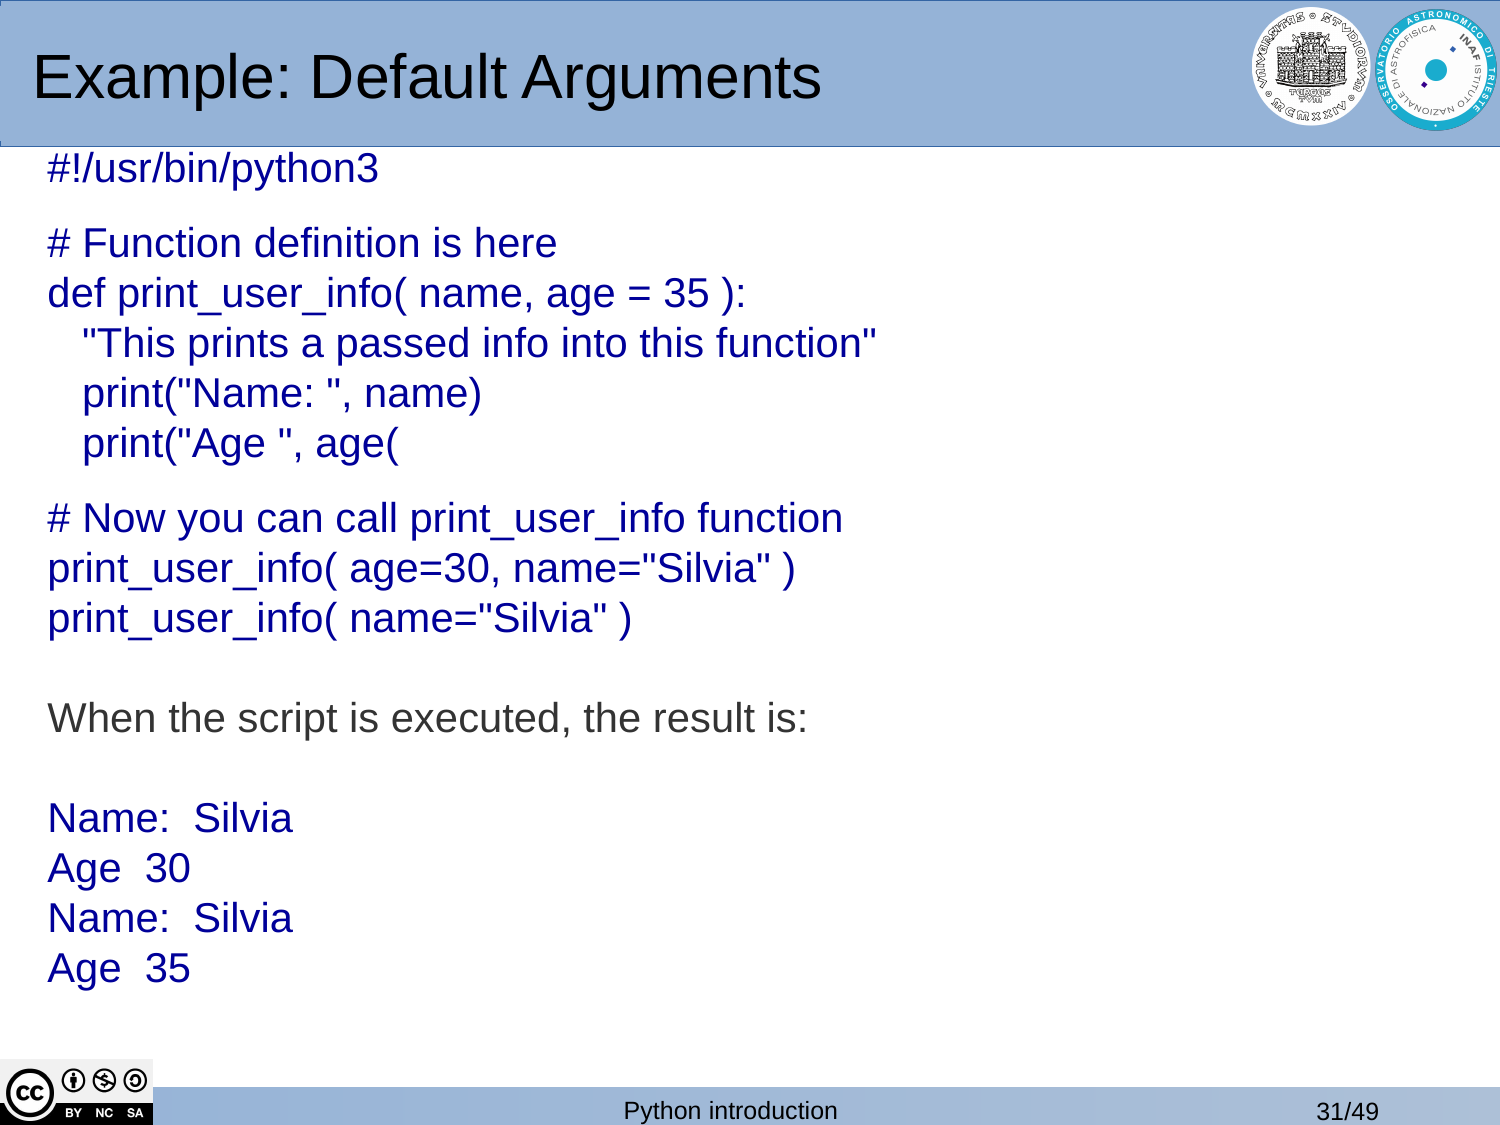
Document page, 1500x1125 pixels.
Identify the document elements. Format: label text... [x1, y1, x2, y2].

picture [1252, 0, 1500, 133]
list #!/usr/bin/python3 # Function definition is here def print_user_info( name, age = 35 ): "This prints a passed info into this function" print("Name: ", name) print("Age ", age( # Now you can call print_user_info function print_user_info( age=30, name="Silvia" ) print_user_info( name="Silvia" ) When the script is executed, the result is: Name: Silvia Age 30 Name: Silvia Age 35 [32, 133, 1500, 1011]
text_box Example: Default Arguments [0, 5, 1243, 141]
picture [0, 1059, 153, 1125]
